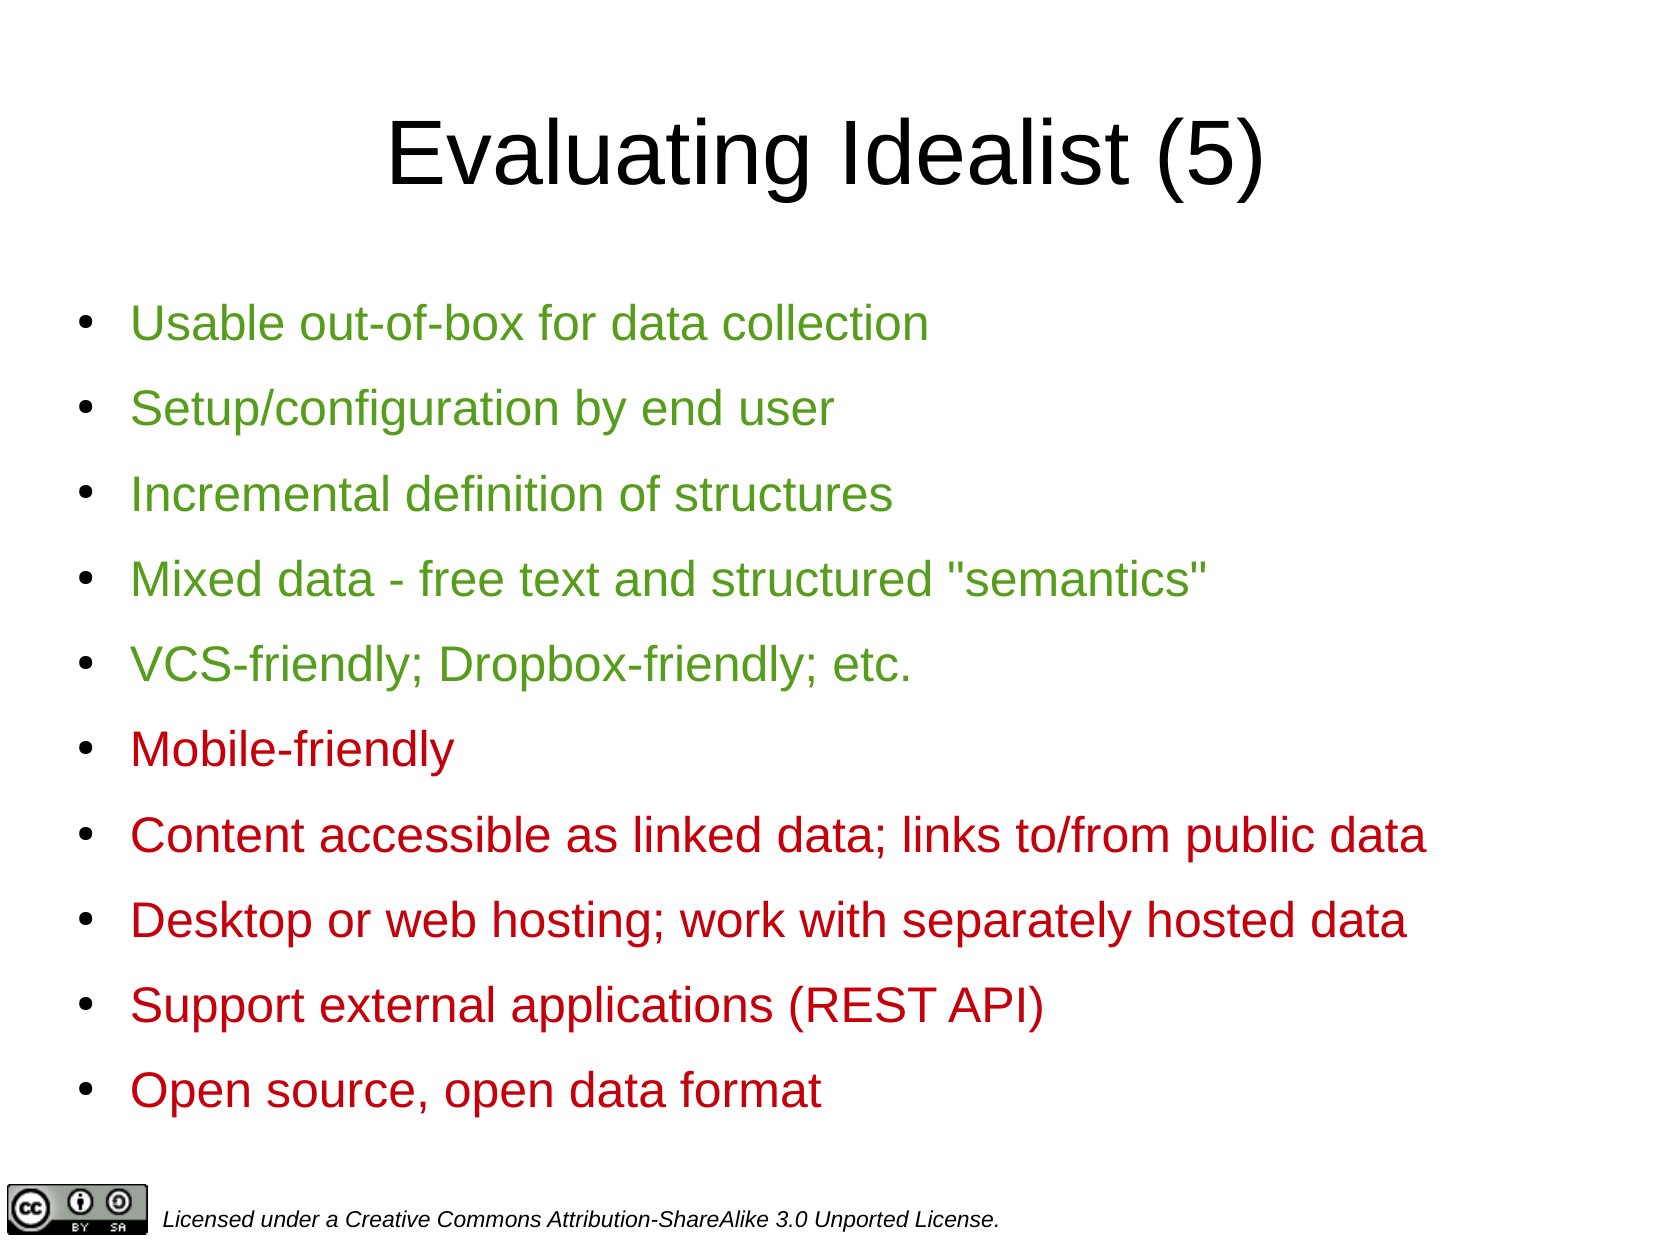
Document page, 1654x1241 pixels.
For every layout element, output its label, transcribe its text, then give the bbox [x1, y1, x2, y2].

list Usable out-of-box for data collection Setup/configuration by end user Incremental definition of structures Mixed data - free text and structured "semantics" VCS-friendly; Dropbox-friendly; etc. Mobile-friendly Content accessible as linked data; links to/from public data Desktop or web hosting; work with separately hosted data Support external applications (REST API) Open source, open data format [59, 295, 1595, 1140]
title Evaluating Idealist (5) [82, 49, 1571, 257]
picture [7, 1184, 148, 1235]
